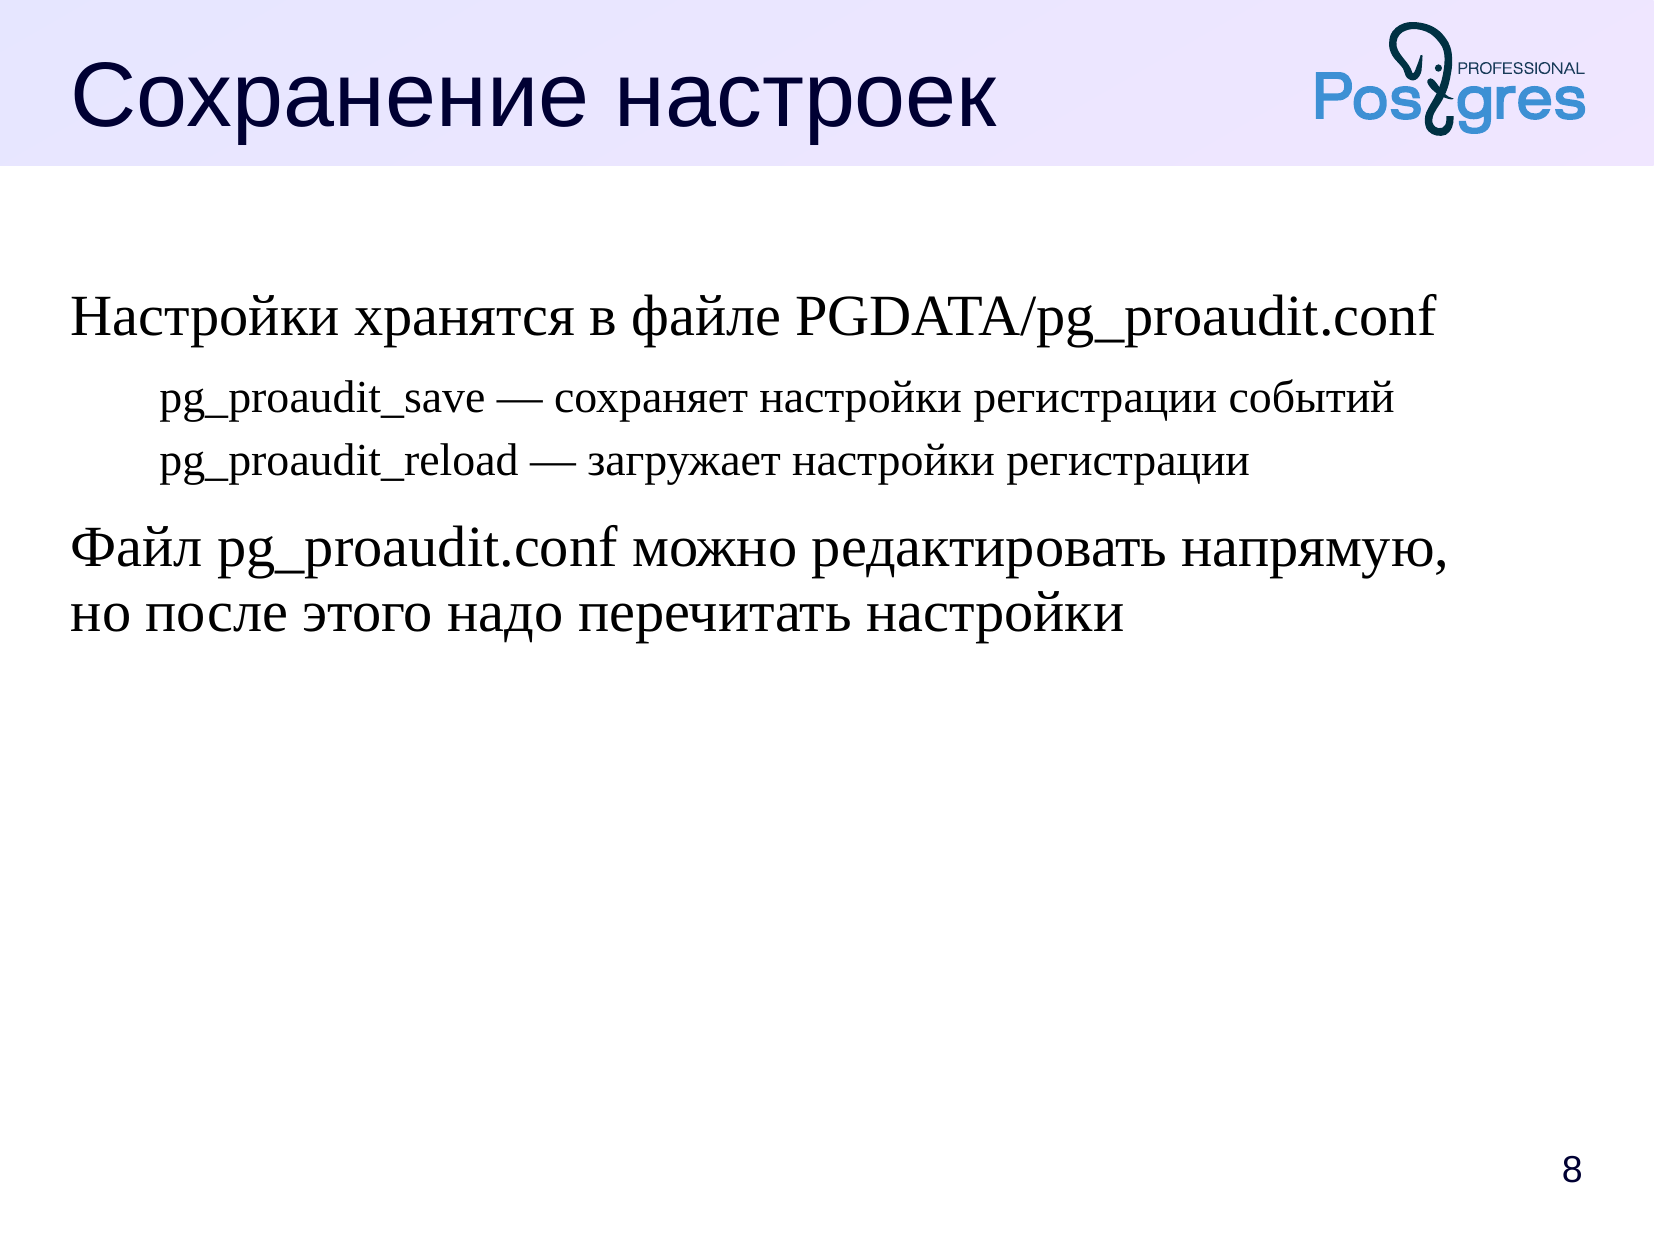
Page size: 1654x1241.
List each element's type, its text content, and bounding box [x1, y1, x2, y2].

title Сохранение настроек [70, 43, 1241, 147]
list Настройки хранятся в файле PGDATA/pg_proaudit.conf pg_proaudit_save — сохраняет настройки регистрации событий pg_proaudit_reload — загружает настройки регистрации Файл pg_proaudit.conf можно редактировать напрямую, но после этого надо перечитать настройки [70, 283, 1583, 1134]
